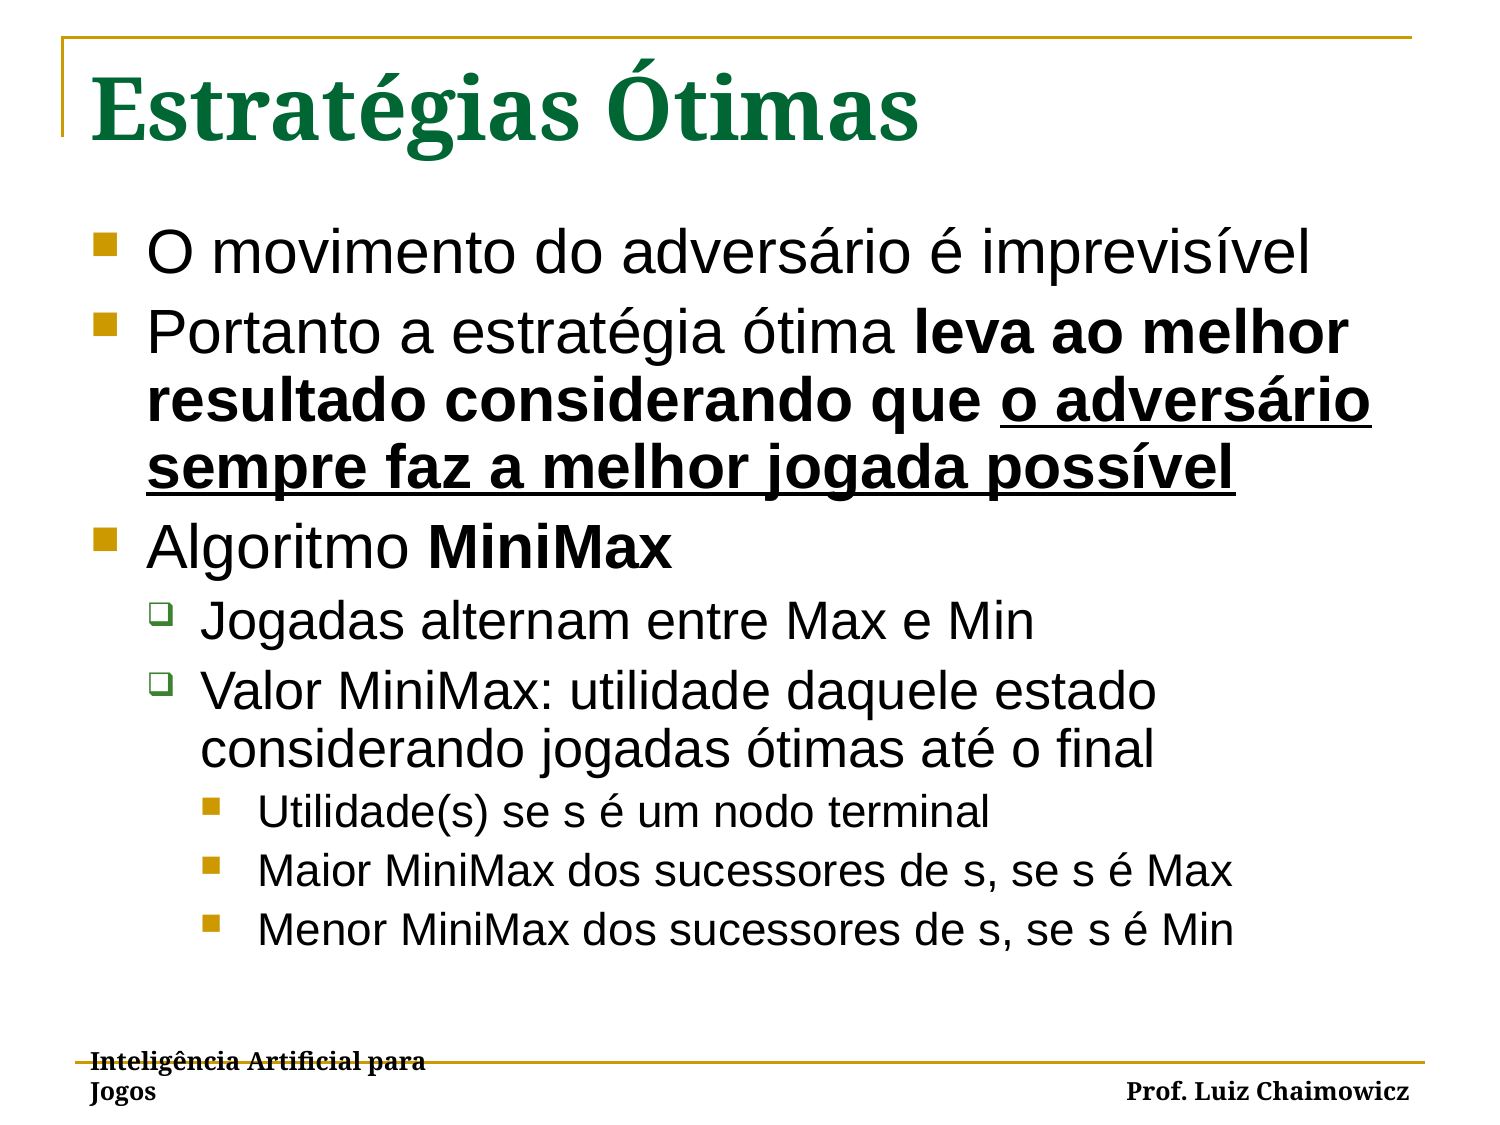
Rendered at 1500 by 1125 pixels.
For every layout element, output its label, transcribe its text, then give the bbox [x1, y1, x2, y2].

list O movimento do adversário é imprevisível Portanto a estratégia ótima leva ao melhor resultado considerando que o adversário sempre faz a melhor jogada possível Algoritmo MiniMax Jogadas alternam entre Max e Min Valor MiniMax: utilidade daquele estado considerando jogadas ótimas até o final Utilidade(s) se s é um nodo terminal Maior MiniMax dos sucessores de s, se s é Max Menor MiniMax dos sucessores de s, se s é Min [75, 212, 1425, 1038]
footer Inteligência Artificial para Jogos [75, 1074, 500, 1113]
title Estratégias Ótimas [75, 45, 1425, 188]
